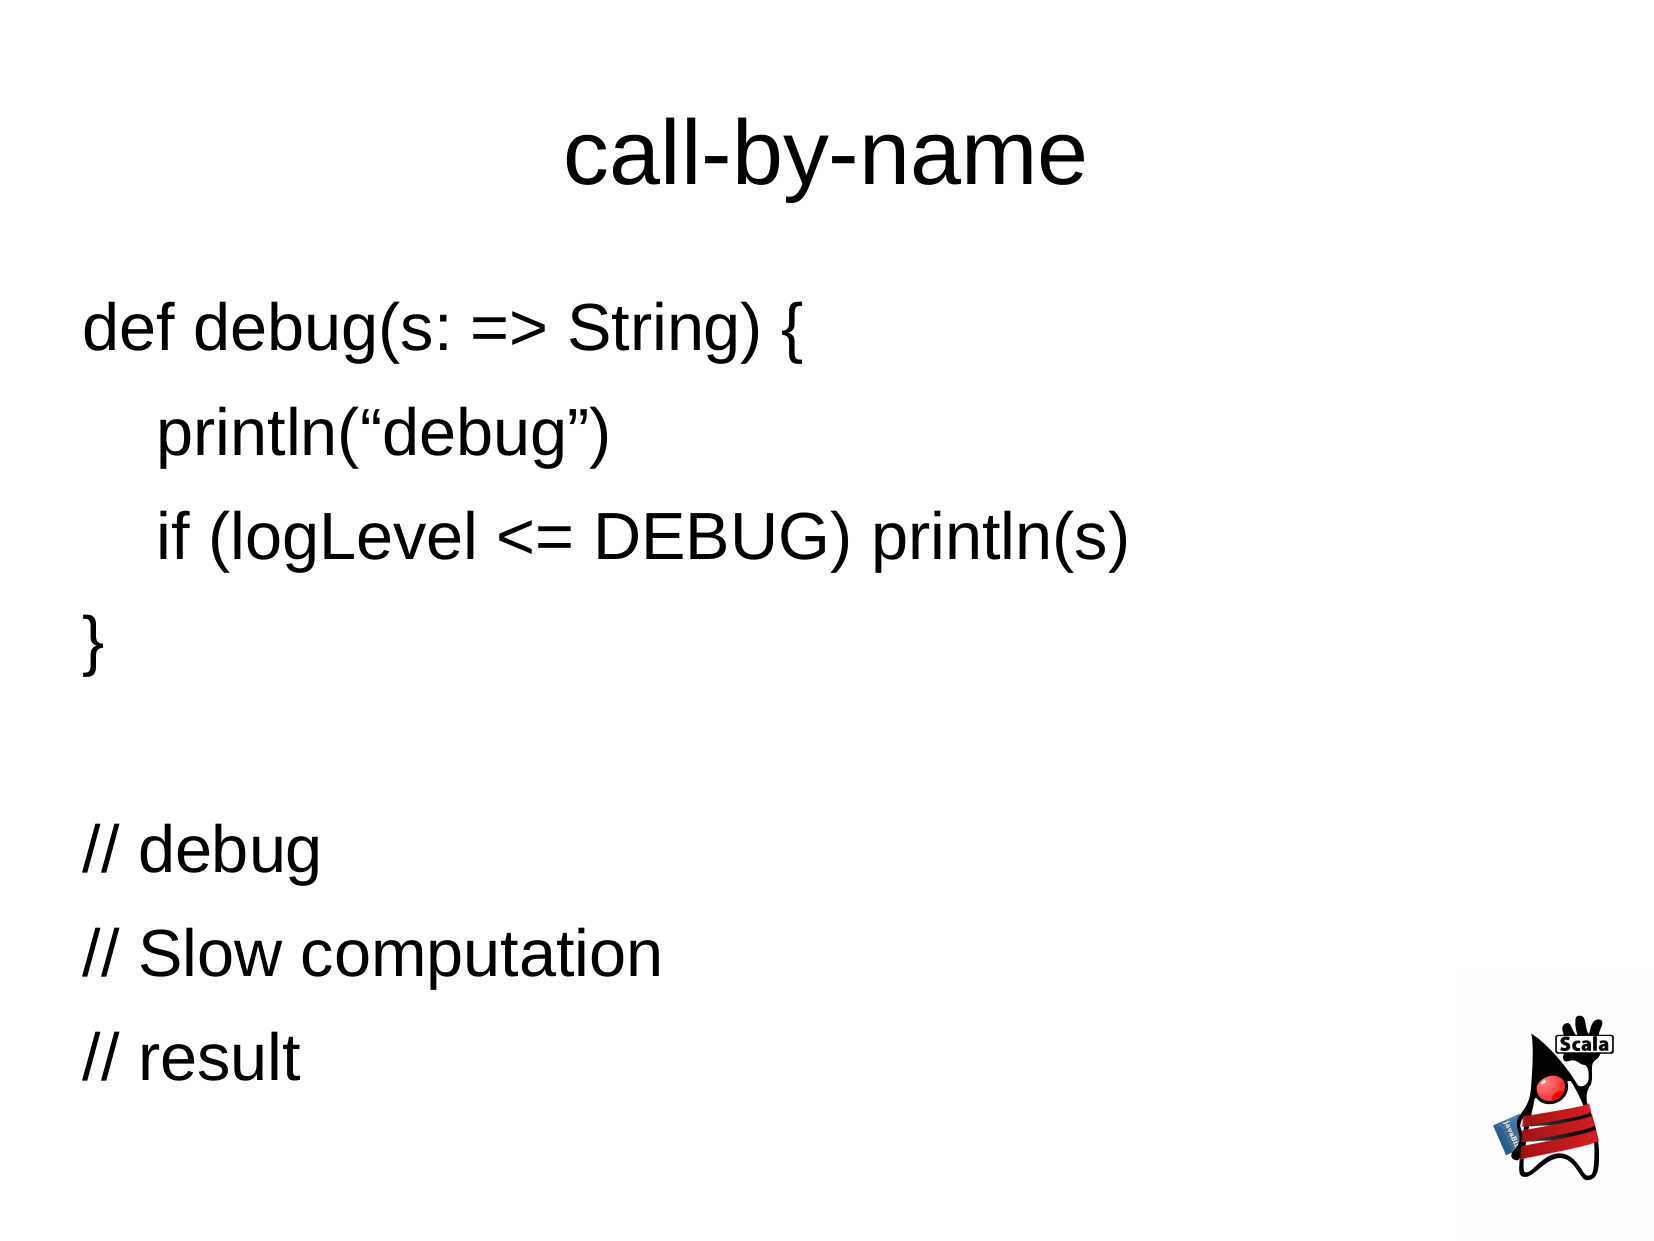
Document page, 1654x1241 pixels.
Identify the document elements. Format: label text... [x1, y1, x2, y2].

title call-by-name [82, 56, 1571, 250]
list def debug(s: => String) { println(“debug”) if (logLevel <= DEBUG) println(s) } // debug // Slow computation // result [82, 290, 1571, 1109]
picture [1462, 969, 1654, 1241]
